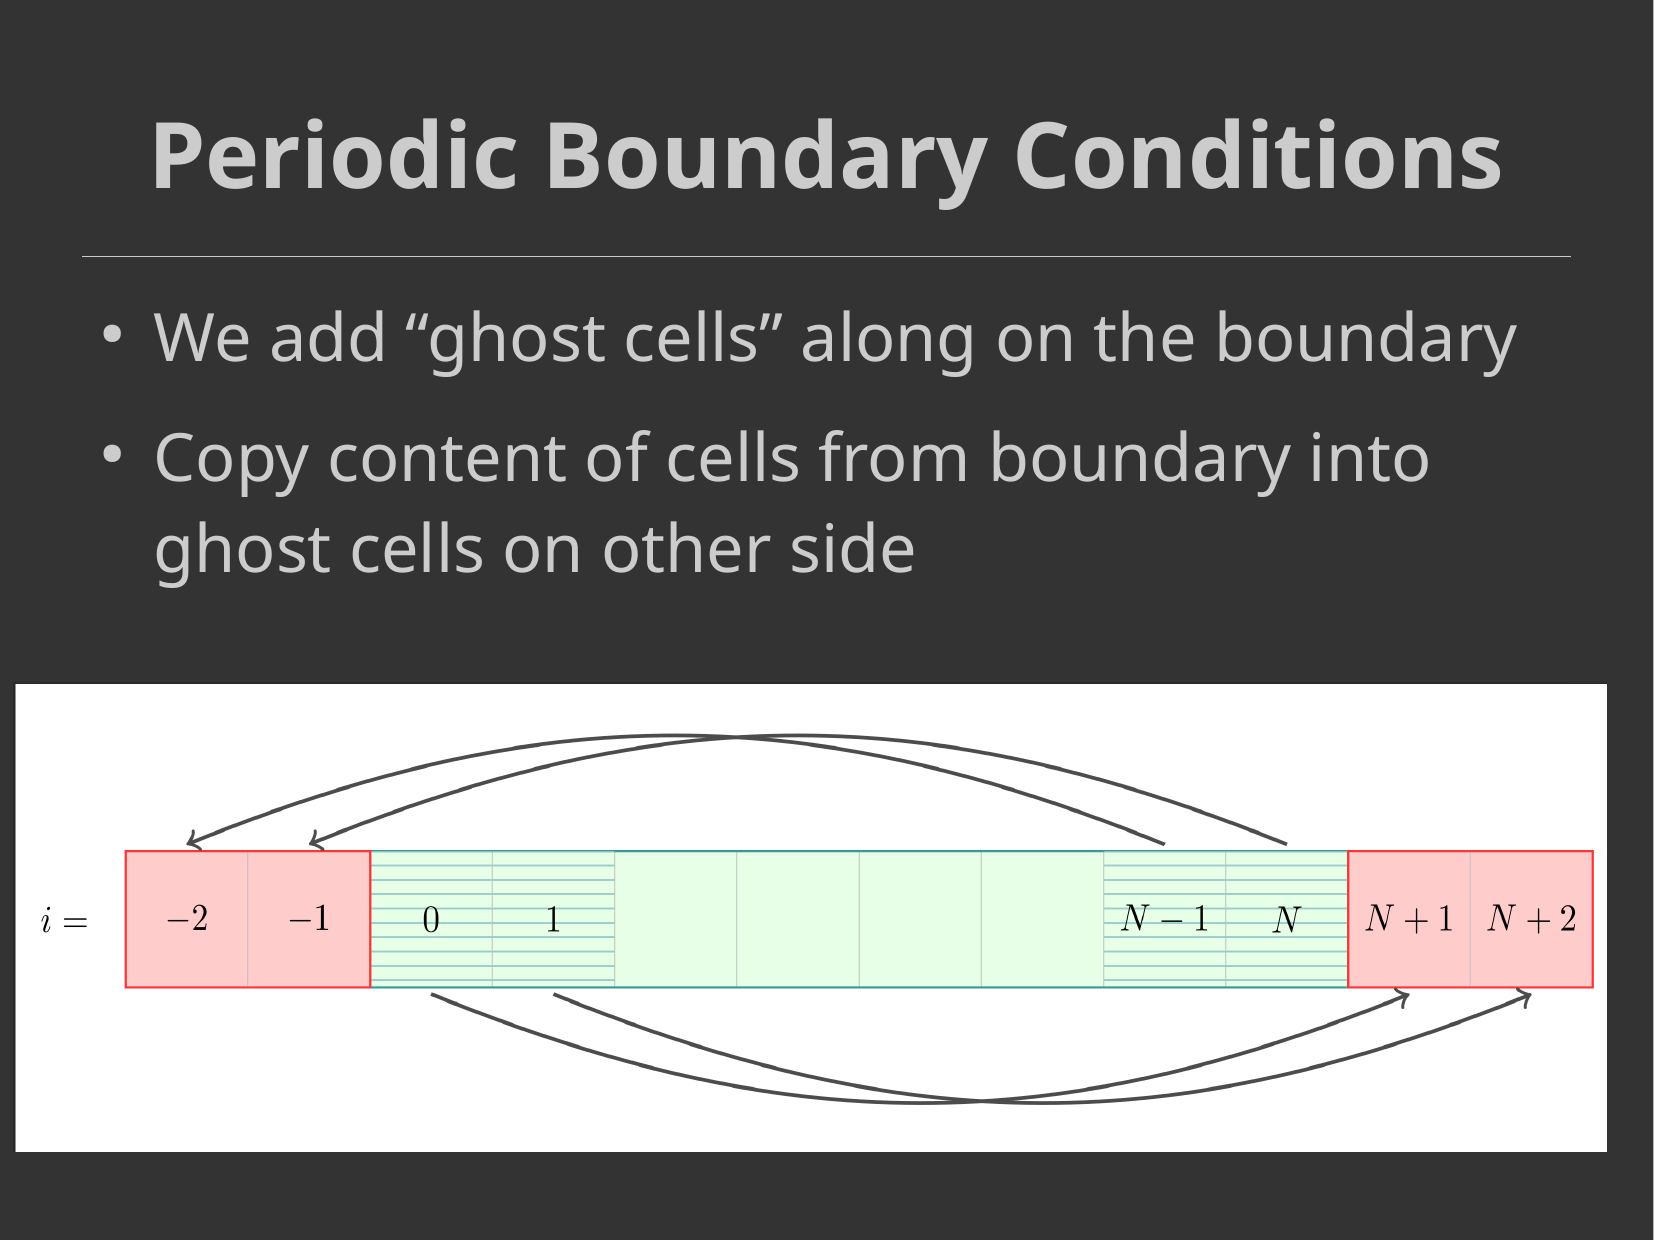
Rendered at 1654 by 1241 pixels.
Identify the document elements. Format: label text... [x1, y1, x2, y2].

picture [13, 682, 1607, 1152]
list We add “ghost cells” along on the boundary Copy content of cells from boundary into ghost cells on other side [82, 290, 1571, 603]
title Periodic Boundary Conditions [82, 49, 1571, 257]
